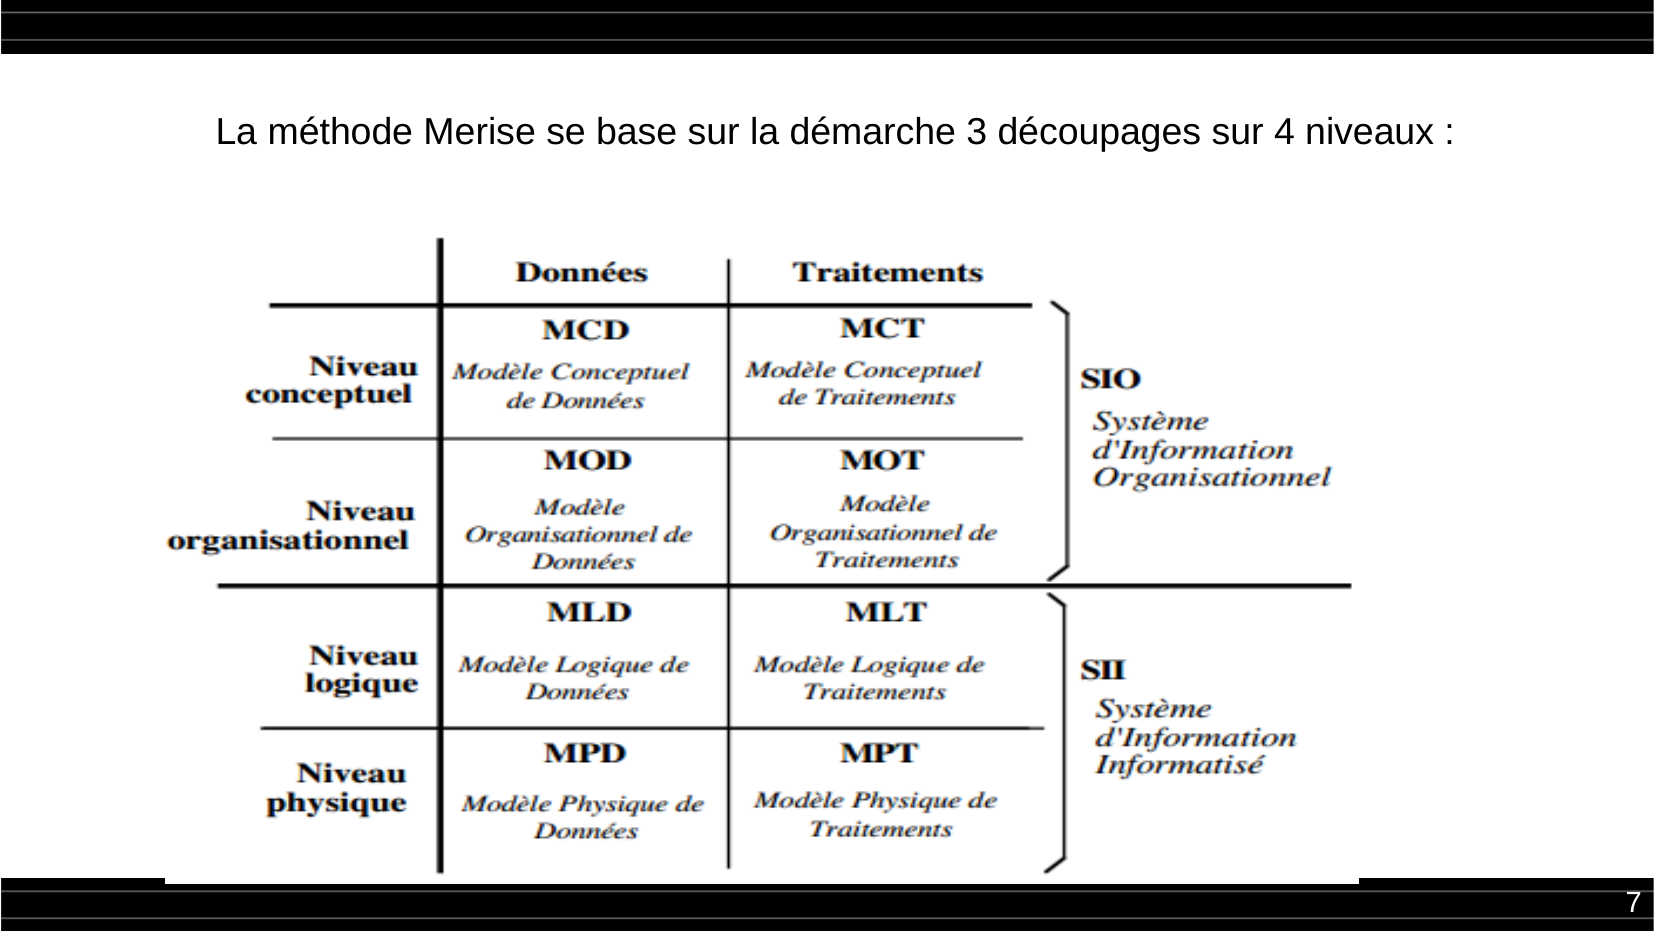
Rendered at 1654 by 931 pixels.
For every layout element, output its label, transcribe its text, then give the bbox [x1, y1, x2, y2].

text_box La méthode Merise se base sur la démarche 3 découpages sur 4 niveaux : [129, 82, 1583, 161]
picture [1, 224, 1654, 931]
picture [1, 0, 1654, 54]
